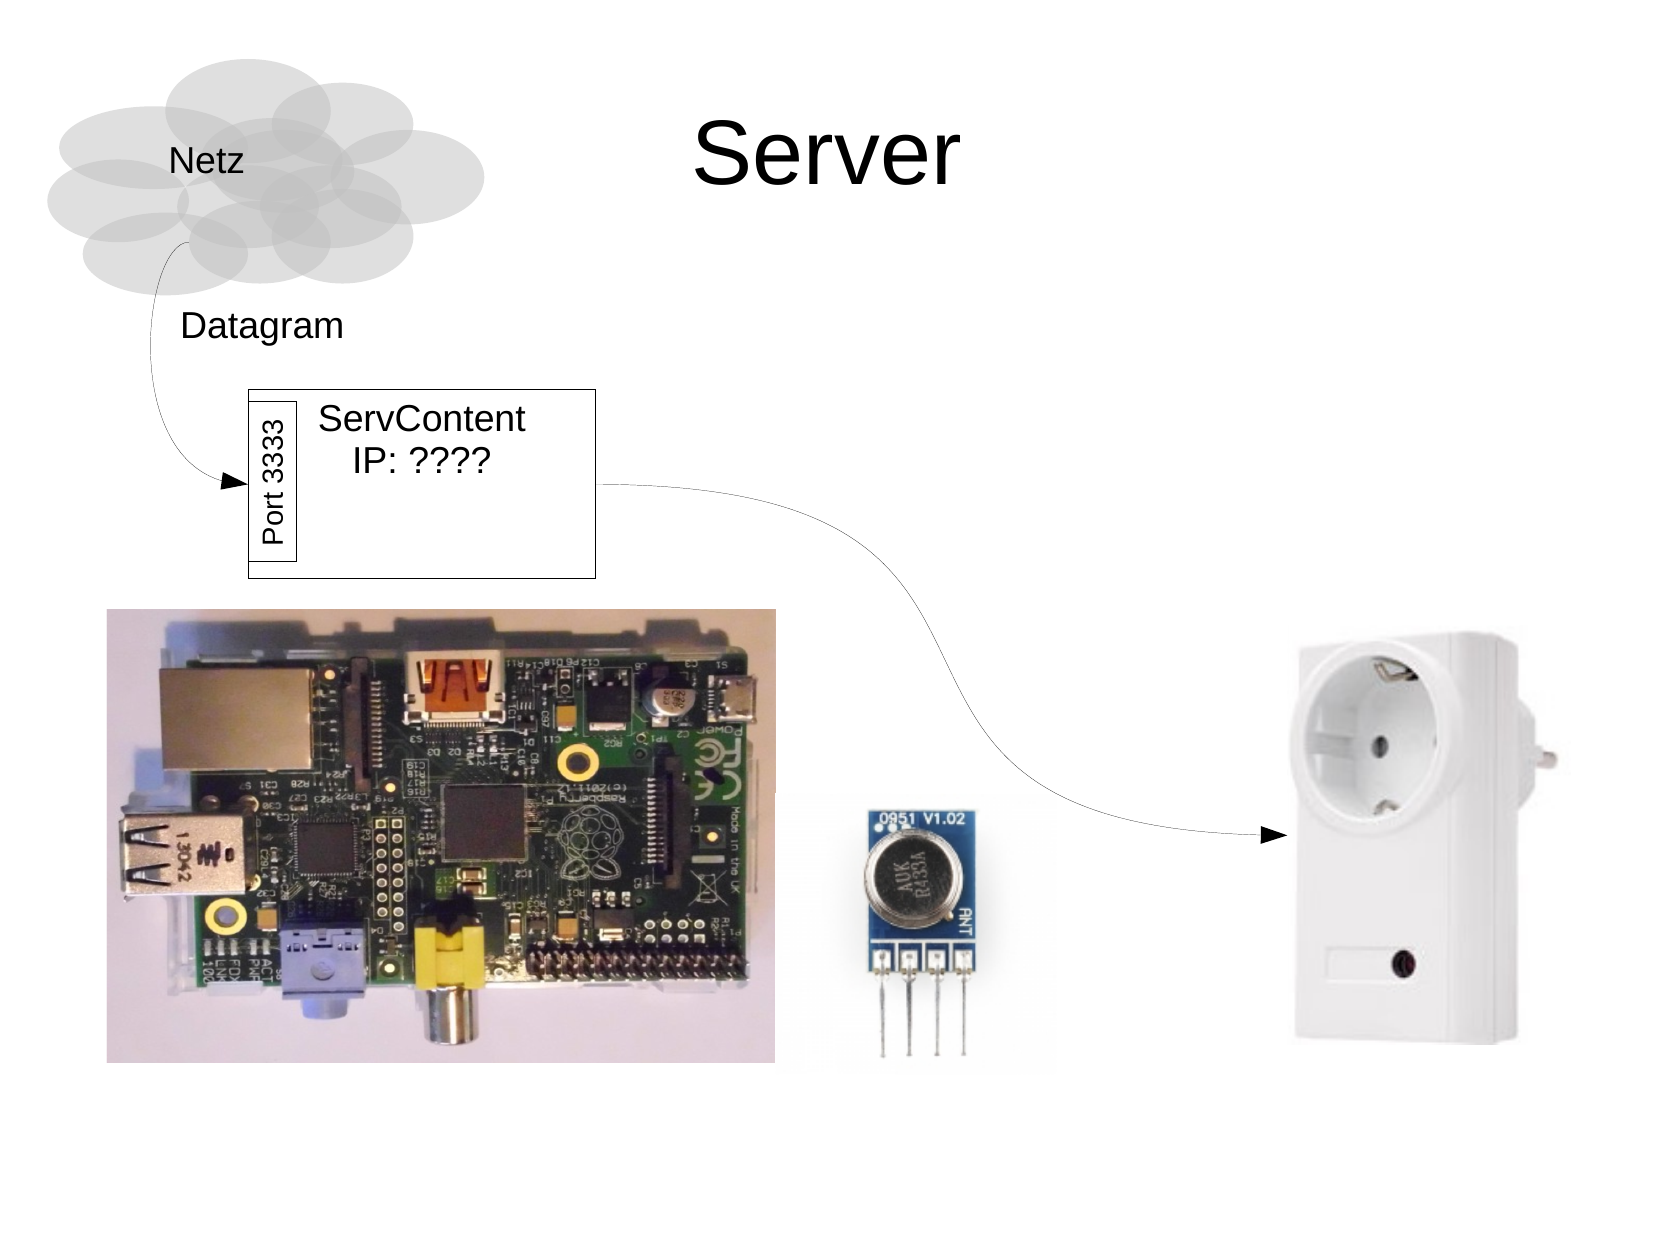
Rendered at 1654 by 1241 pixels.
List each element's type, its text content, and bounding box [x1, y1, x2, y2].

text_box [47, 58, 485, 296]
text_box ServContent IP: ???? [248, 389, 596, 579]
text_box Datagram [165, 297, 367, 355]
title Server [82, 49, 1571, 257]
text_box Port 3333 [248, 401, 297, 562]
picture [106, 608, 1057, 1075]
picture [1287, 625, 1571, 1045]
text_box Netz [153, 132, 378, 189]
